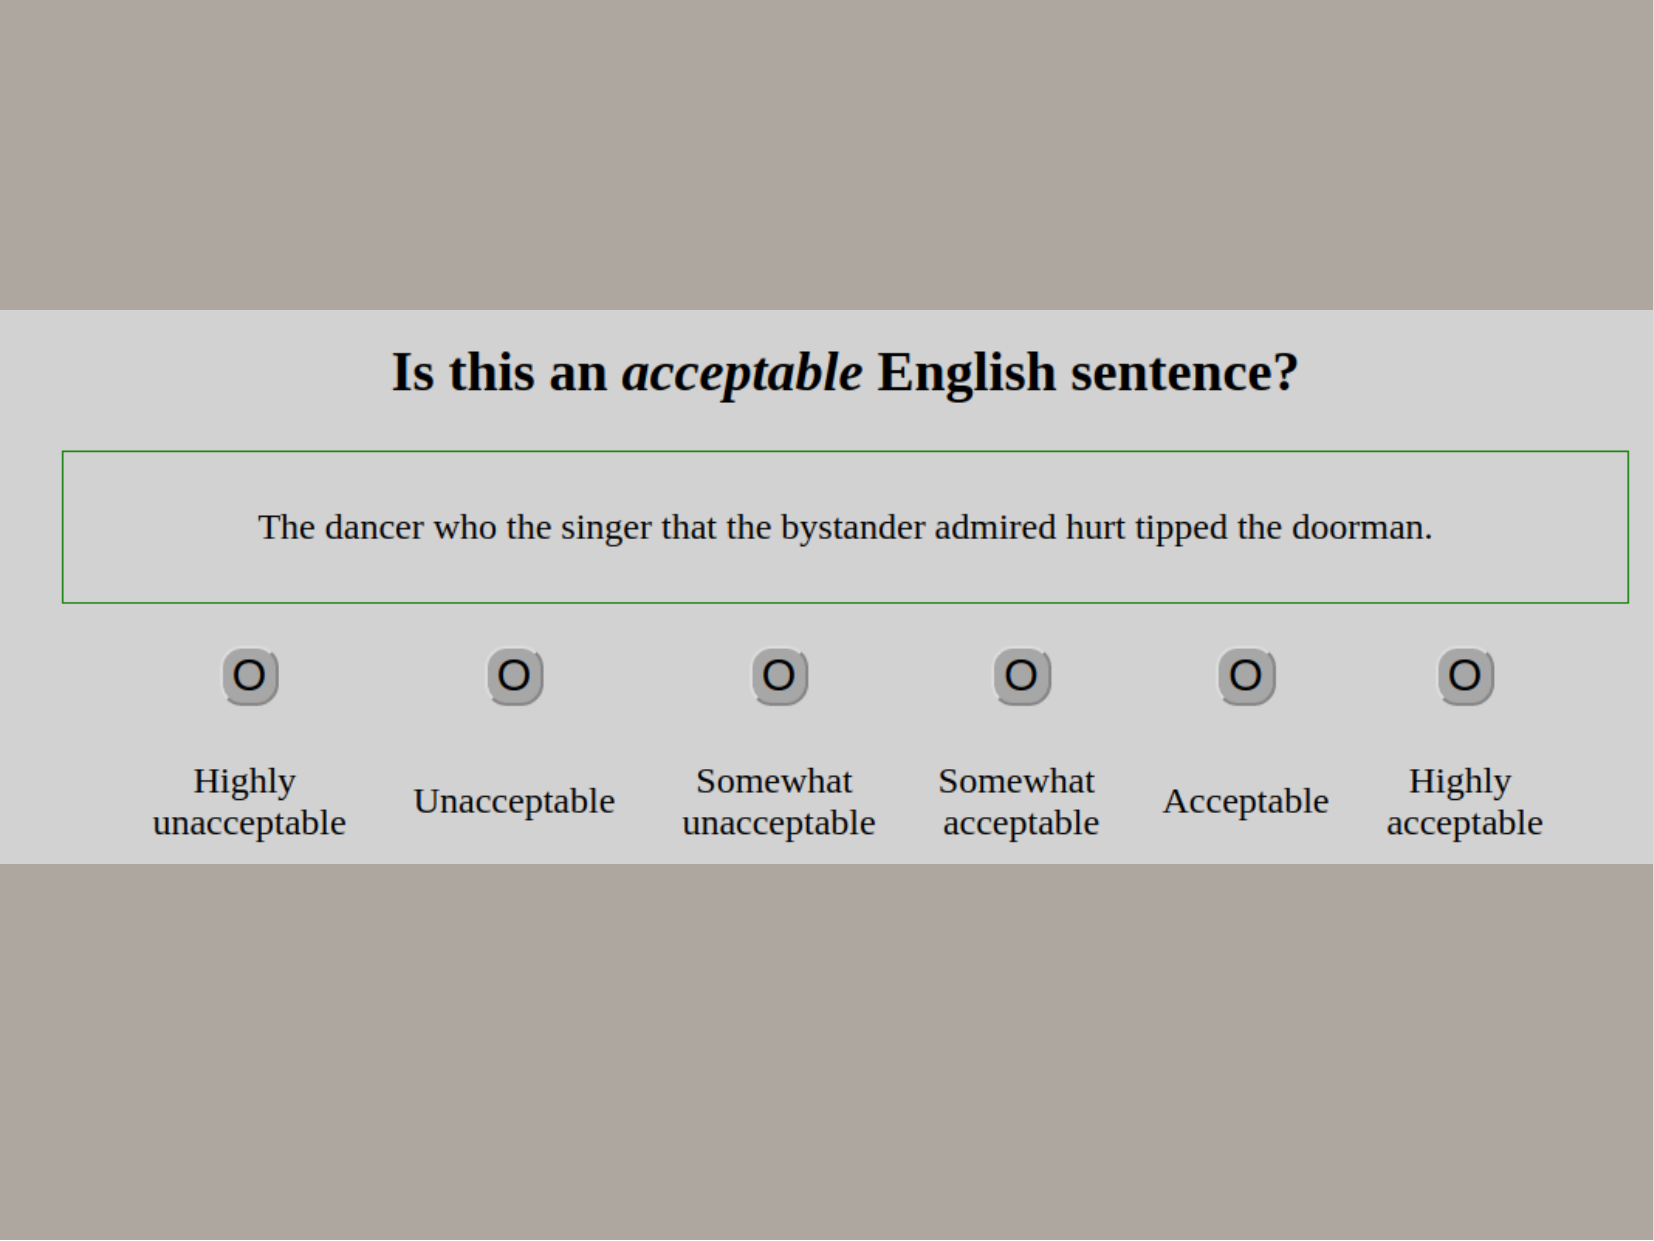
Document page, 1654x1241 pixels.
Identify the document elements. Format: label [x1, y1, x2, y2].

picture [0, 310, 1654, 865]
